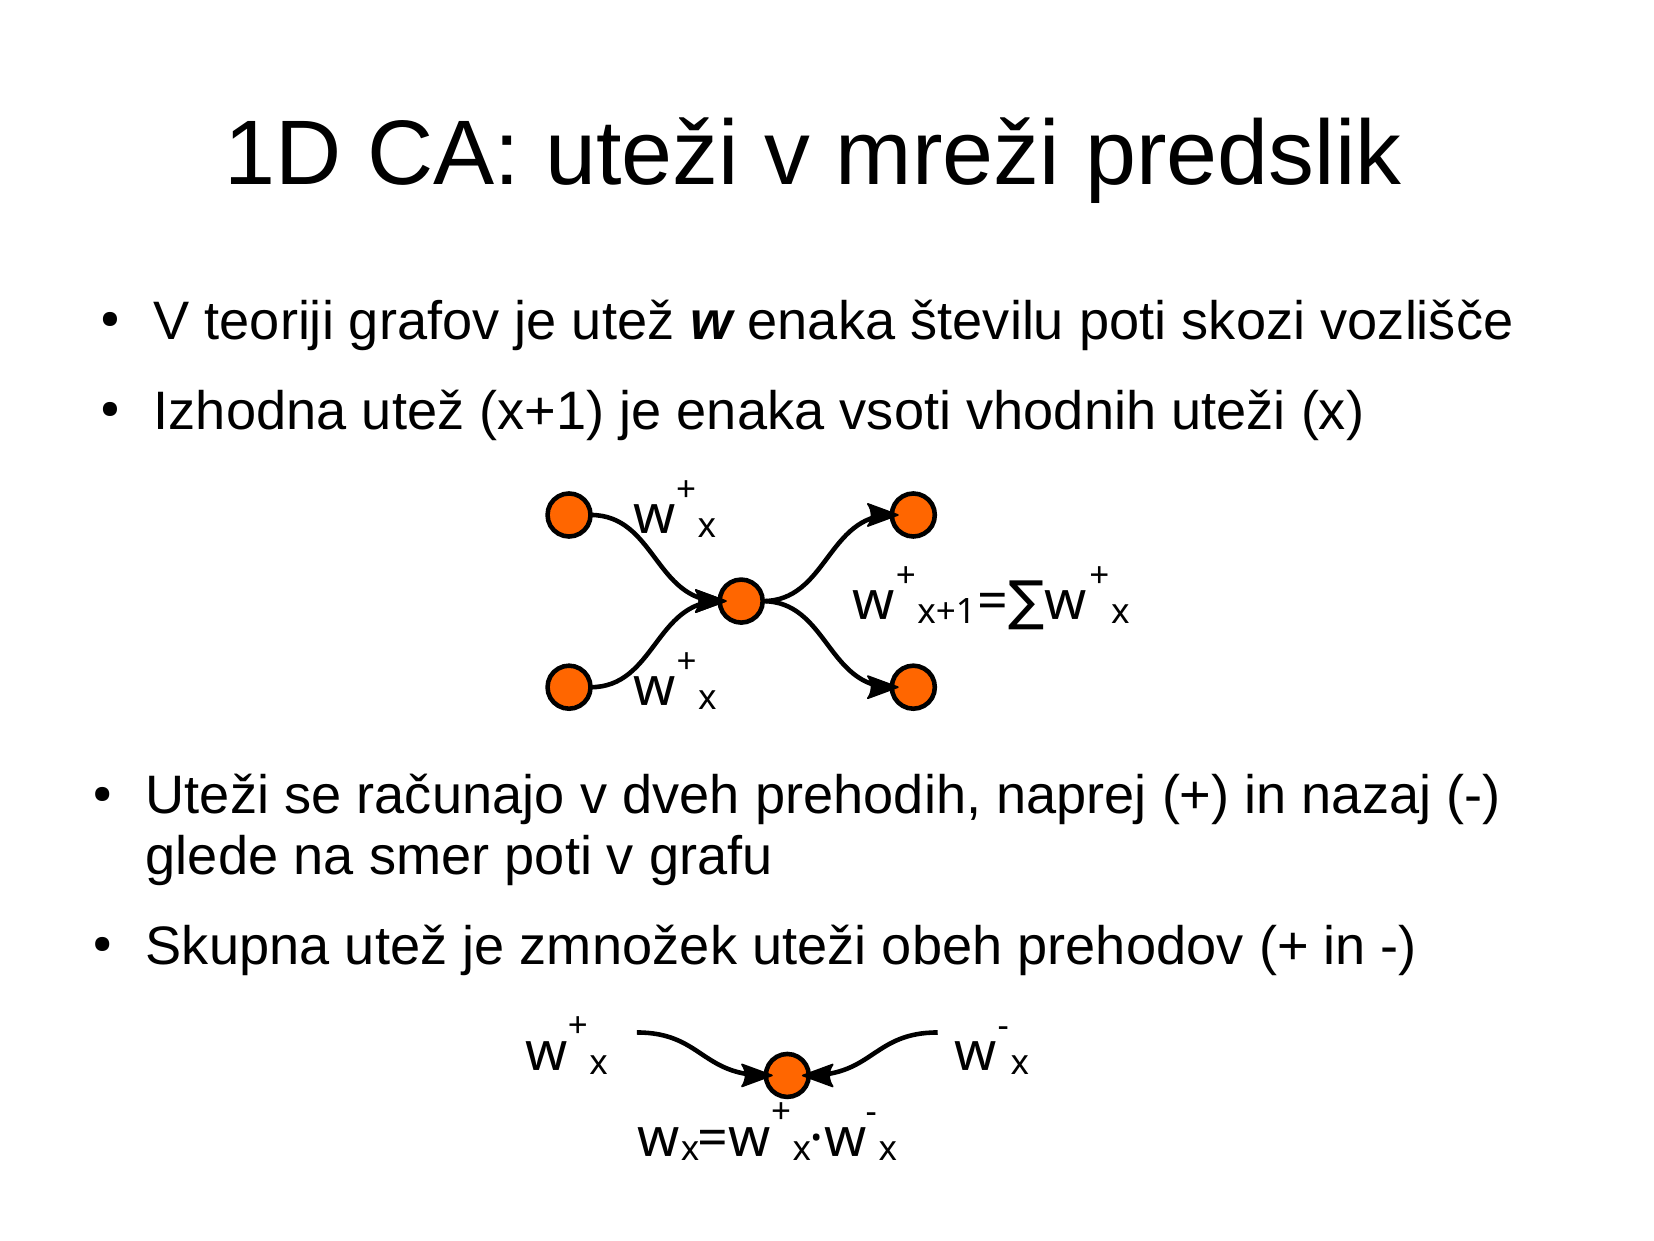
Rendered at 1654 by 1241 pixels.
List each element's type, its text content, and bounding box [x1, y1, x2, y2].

picture [420, 1005, 1156, 1186]
list Uteži se računajo v dveh prehodih, naprej (+) in nazaj (-) glede na smer poti v grafu Skupna utež je zmnožek uteži obeh prehodov (+ in -) [75, 765, 1564, 1109]
list V teoriji grafov je utež w enaka številu poti skozi vozlišče Izhodna utež (x+1) je enaka vsoti vhodnih uteži (x) [82, 290, 1571, 634]
picture [523, 468, 1261, 733]
title 1D CA: uteži v mreži predslik [82, 49, 1571, 257]
